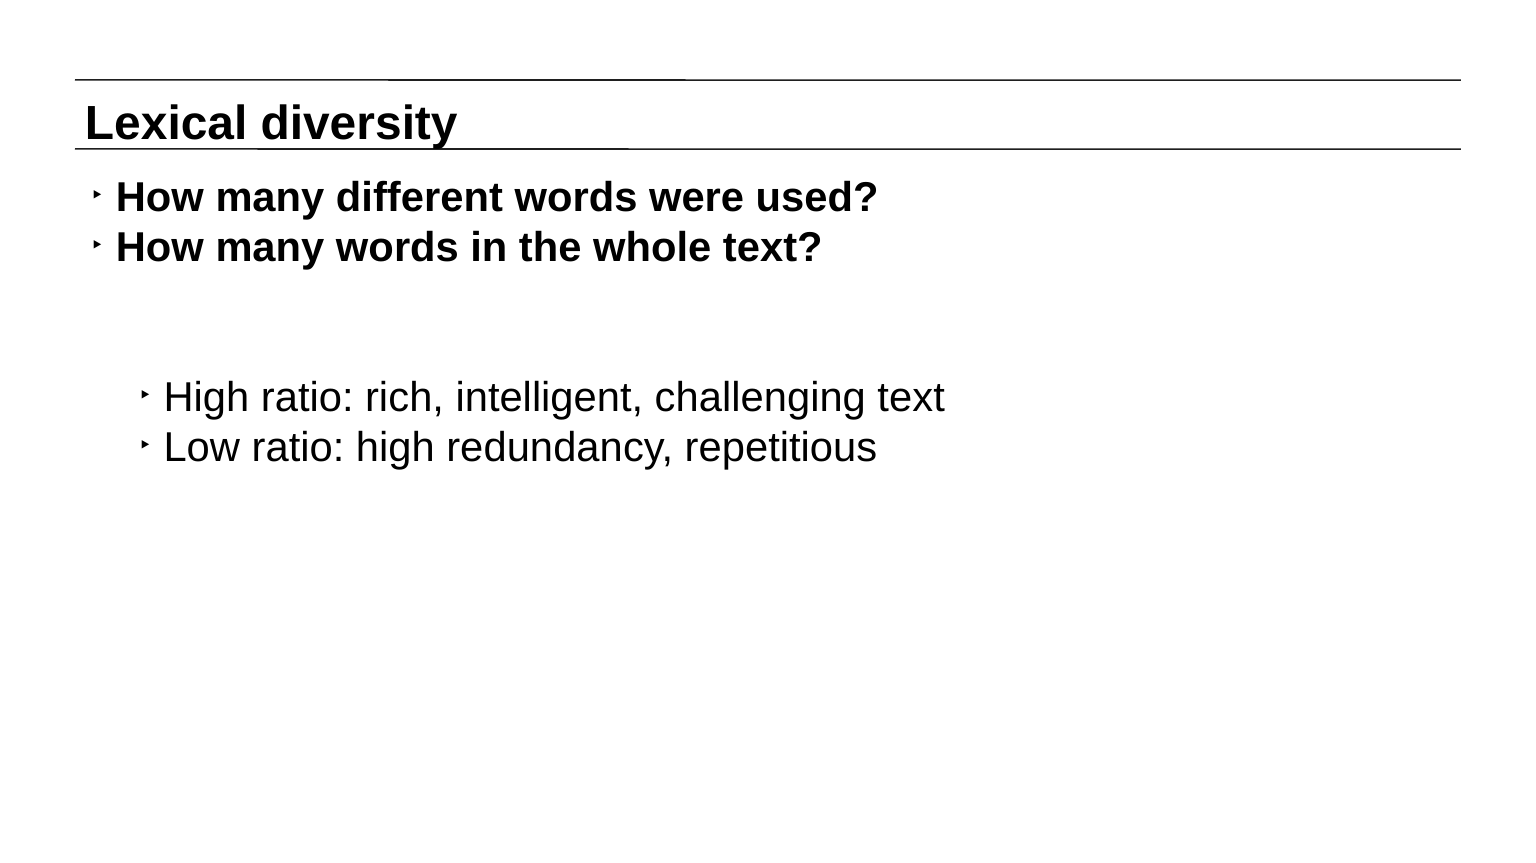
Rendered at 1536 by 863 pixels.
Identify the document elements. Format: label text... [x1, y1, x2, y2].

list How many different words were used? How many words in the whole text? High ratio: rich, intelligent, challenging text Low ratio: high redundancy, repetitious [76, 161, 1460, 823]
title Lexical diversity [76, 82, 1369, 161]
